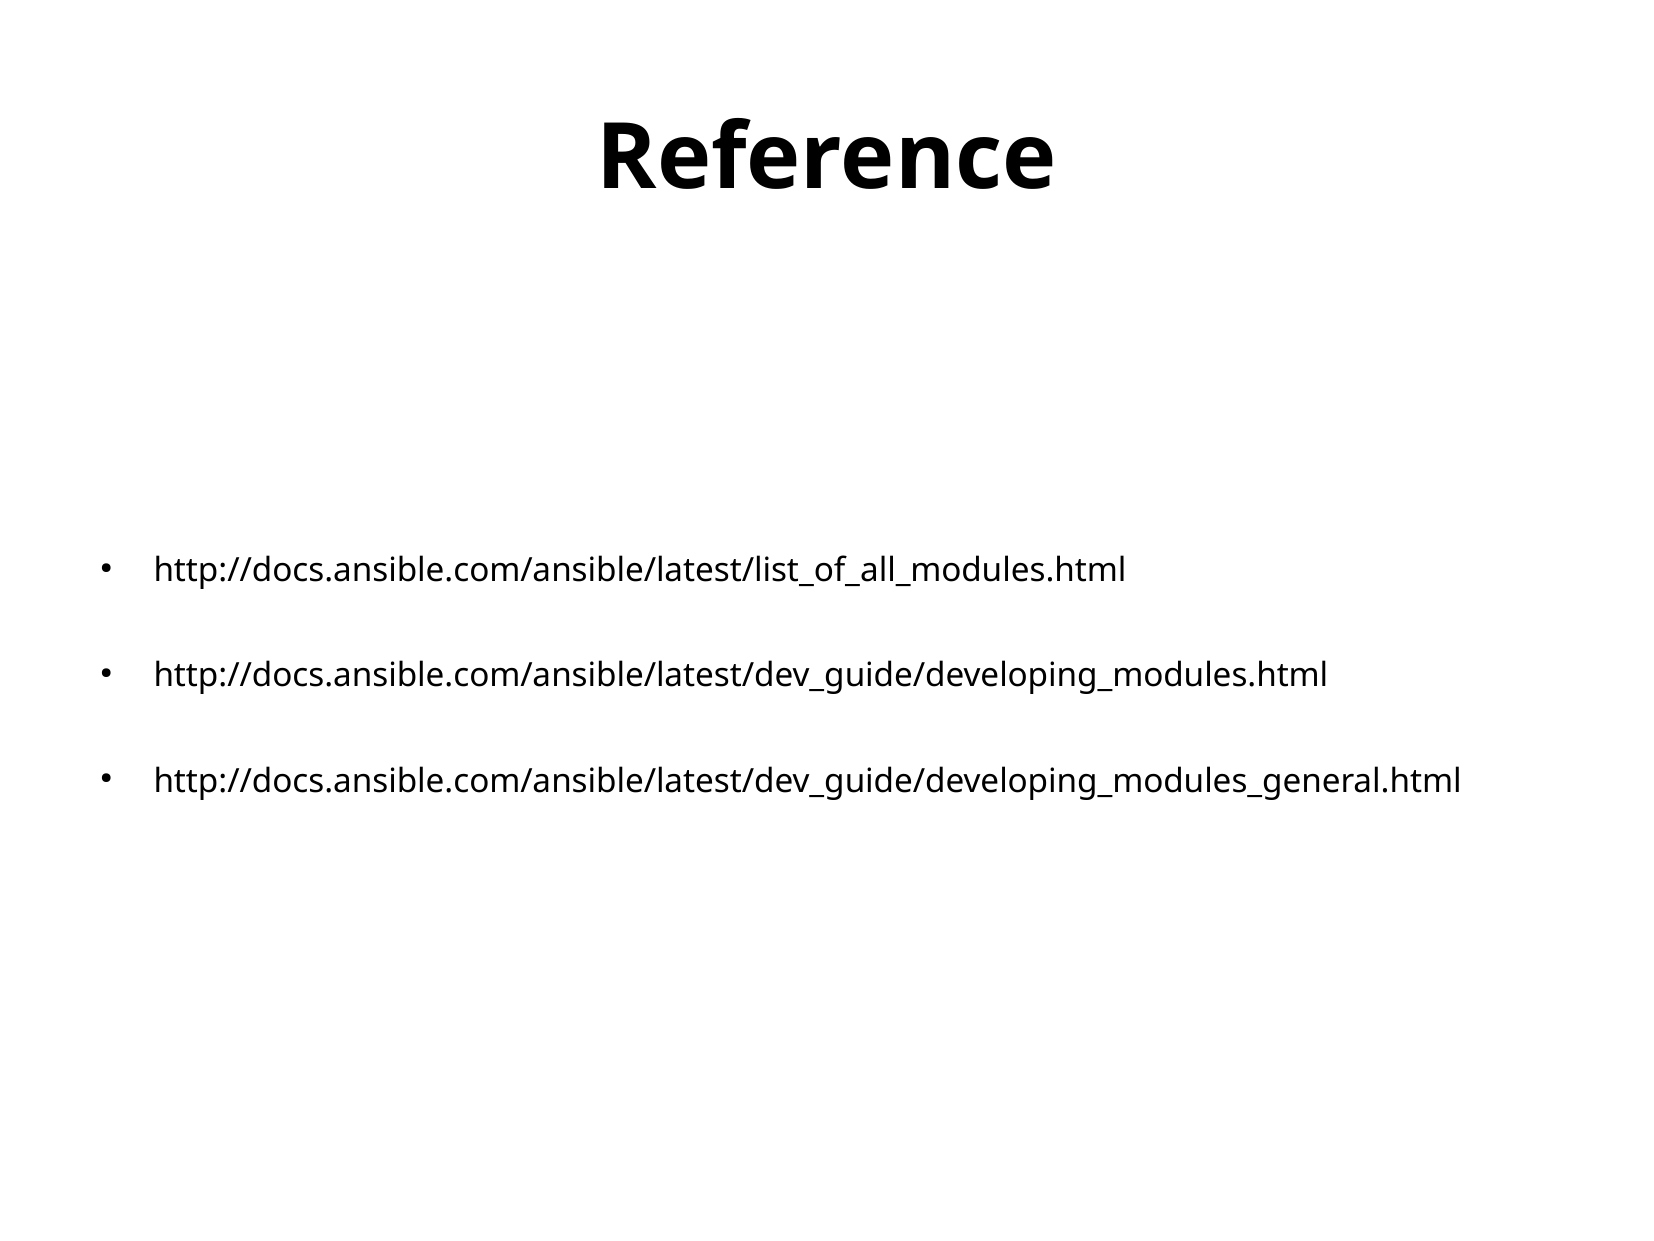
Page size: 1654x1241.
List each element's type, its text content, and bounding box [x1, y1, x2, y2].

title Reference [82, 49, 1571, 257]
list http://docs.ansible.com/ansible/latest/list_of_all_modules.html http://docs.ansible.com/ansible/latest/dev_guide/developing_modules.html http://docs.ansible.com/ansible/latest/dev_guide/developing_modules_general.html [82, 290, 1571, 1052]
